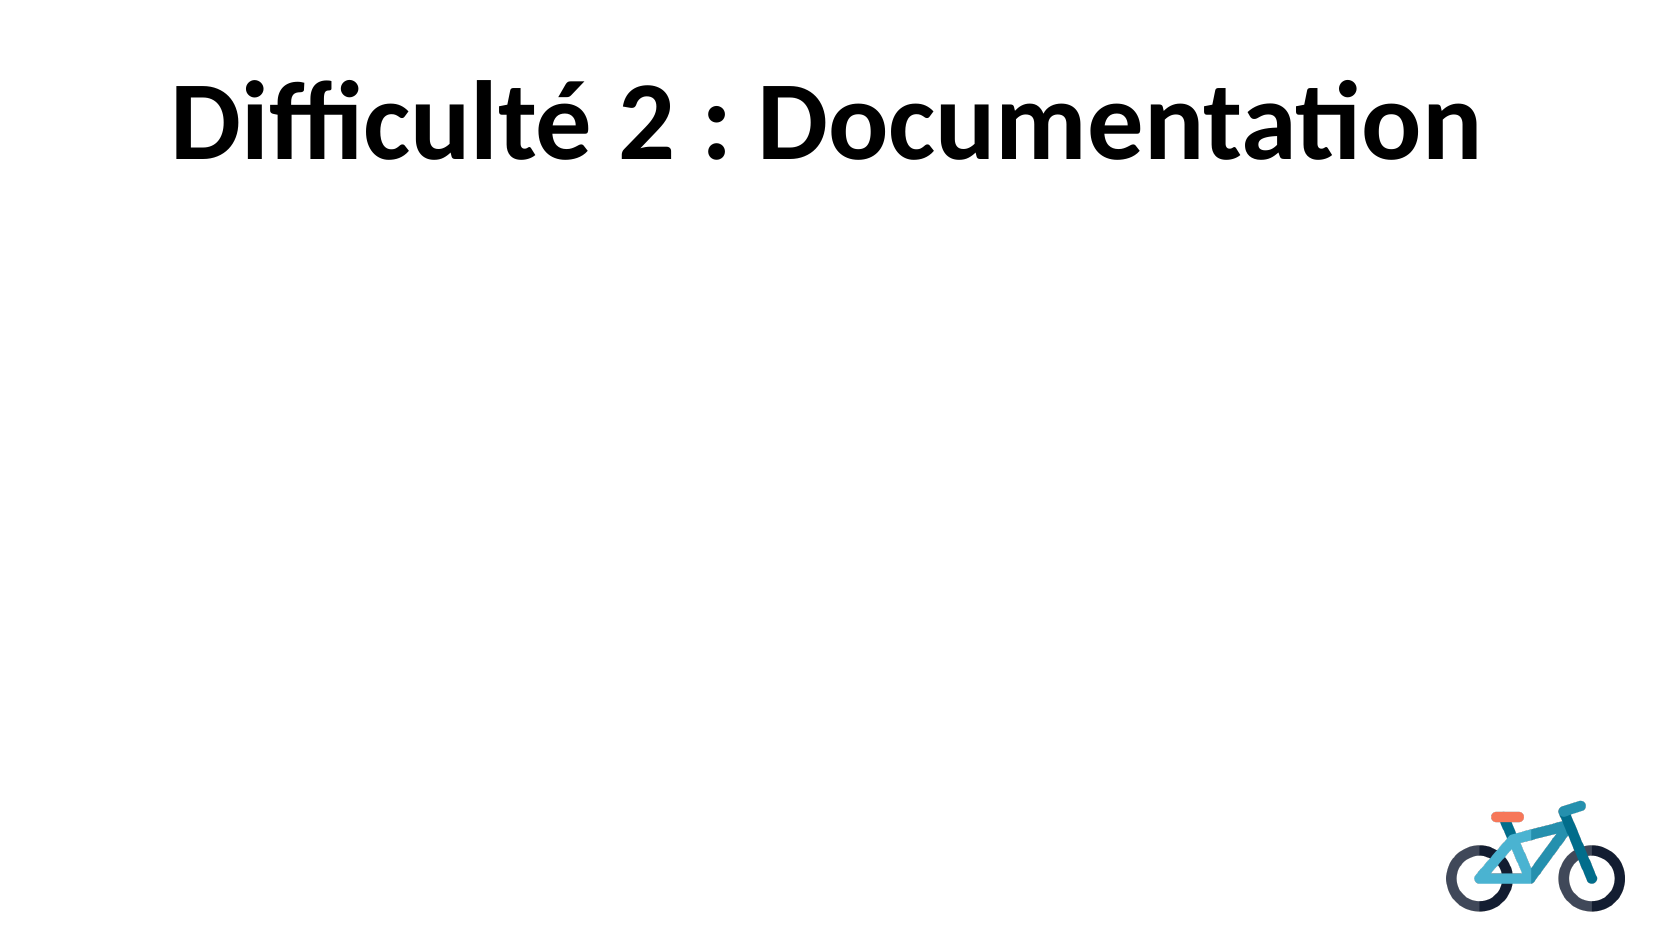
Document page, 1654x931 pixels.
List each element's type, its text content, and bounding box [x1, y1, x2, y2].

picture [1446, 767, 1625, 931]
title Difficulté 2 : Documentation [82, 37, 1571, 193]
